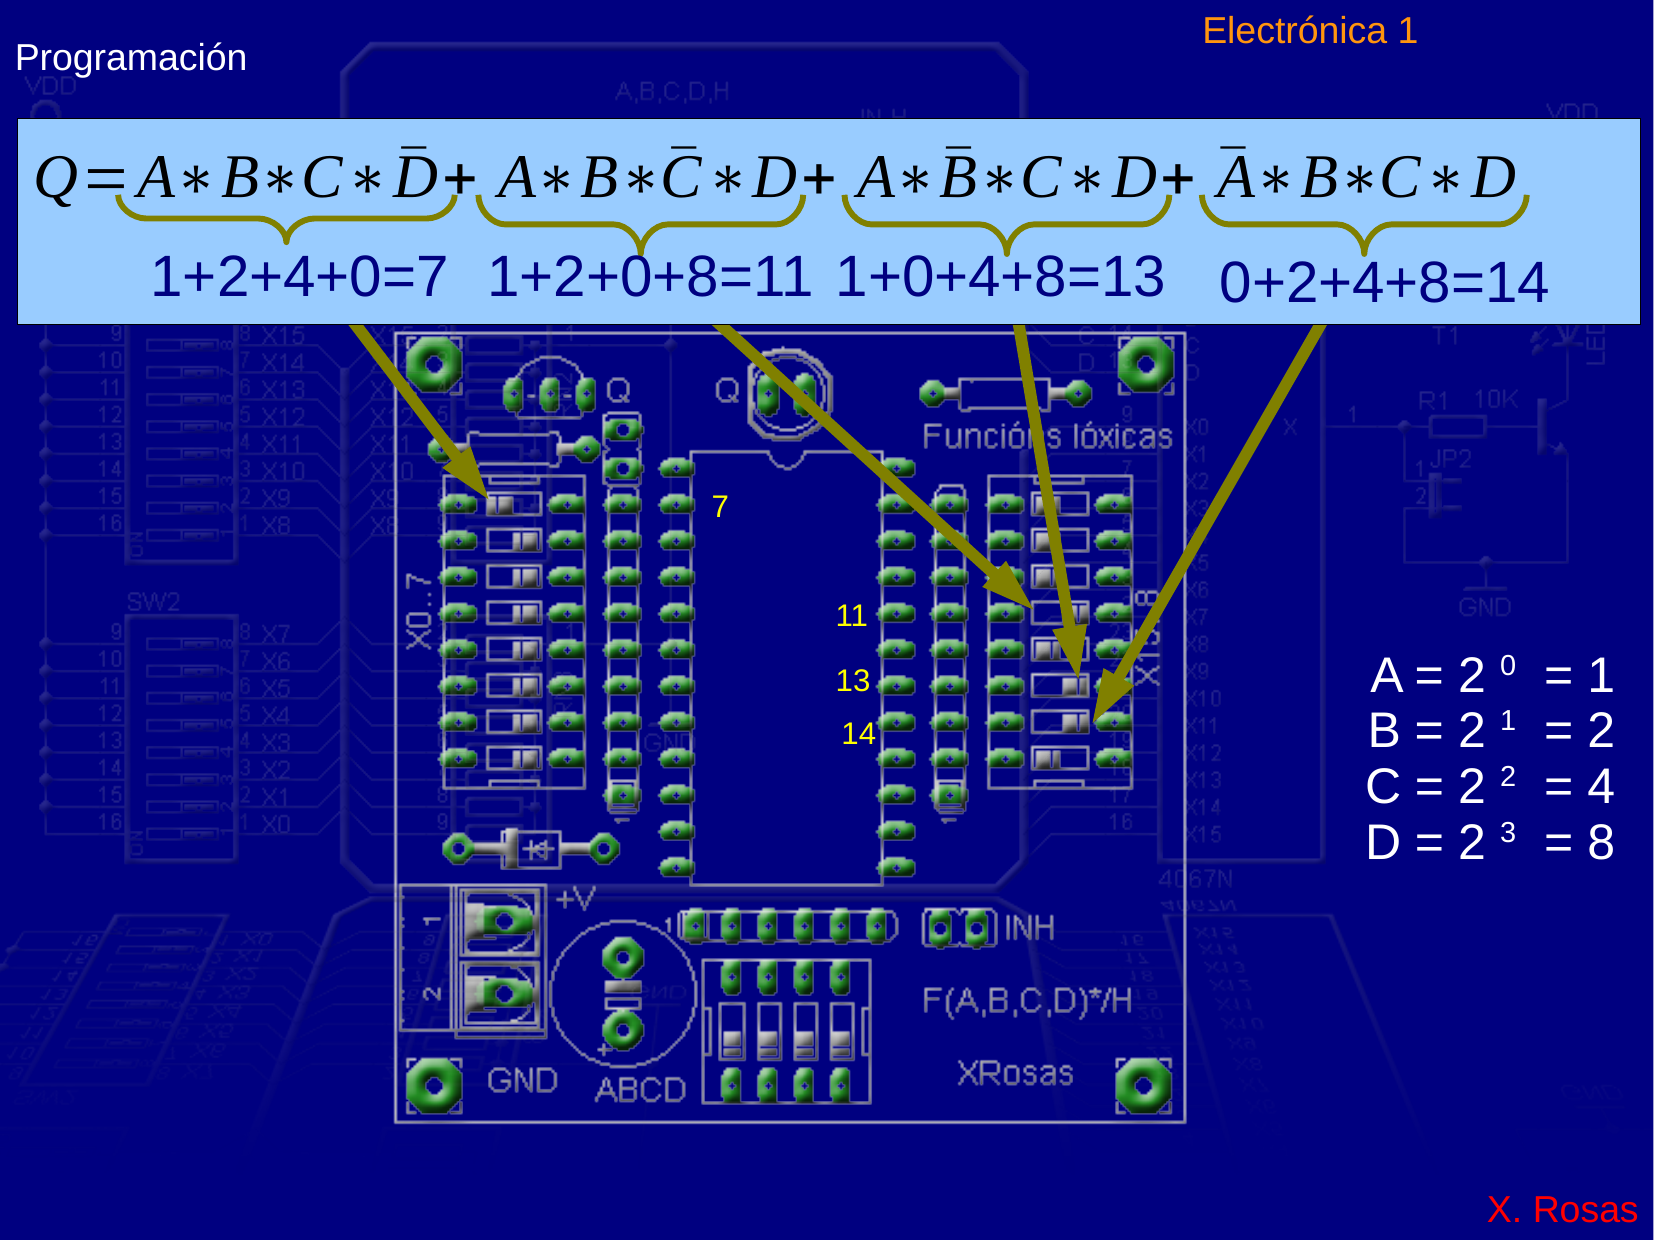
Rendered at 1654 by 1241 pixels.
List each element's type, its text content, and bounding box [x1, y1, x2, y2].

text_box X. Rosas [1472, 1181, 1654, 1239]
text_box 7 [696, 481, 756, 532]
text_box 1+0+4+8=13 [820, 236, 1300, 349]
text_box [17, 118, 1641, 325]
text_box [855, 211, 1159, 236]
text_box A = 2 0 = 1 B = 2 1 = 2 C = 2 2 = 4 D = 2 3 = 8 [1334, 639, 1630, 886]
text_box [653, 211, 995, 236]
picture [0, 0, 1654, 1241]
text_box [292, 211, 629, 236]
text_box 0+2+4+8=14 [1204, 242, 1654, 355]
text_box Programación [0, 29, 591, 87]
text_box 11 [820, 590, 910, 650]
text_box 1+2+0+8=11 [472, 236, 820, 336]
text_box [134, 211, 439, 230]
text_box 13 [820, 655, 910, 715]
text_box [489, 211, 793, 236]
text_box 14 [826, 708, 916, 768]
chart [26, 141, 1523, 211]
text_box [1019, 211, 1357, 242]
text_box Electrónica 1 [1187, 2, 1654, 60]
text_box 1+2+4+0=7 [135, 236, 473, 365]
text_box [1212, 211, 1516, 239]
